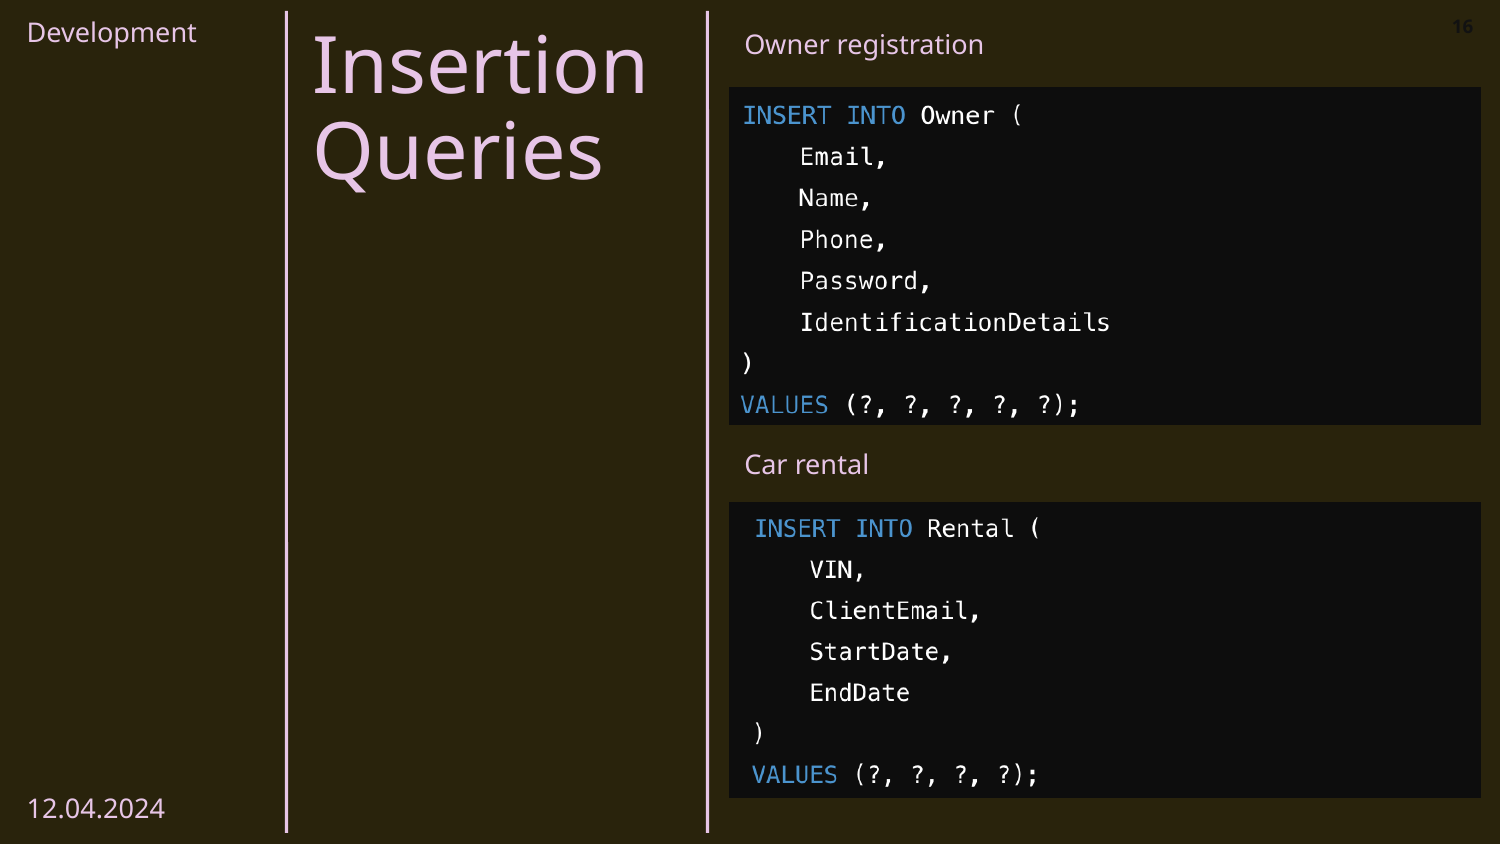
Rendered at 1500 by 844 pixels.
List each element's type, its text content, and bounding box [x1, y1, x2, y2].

picture [729, 502, 1481, 798]
list 12.04.2024 [11, 782, 264, 833]
list Owner registration [729, 18, 1088, 70]
list Car rental [729, 438, 1088, 489]
picture [729, 87, 1481, 425]
list Insertion Queries [297, 10, 696, 88]
slide_number <number> [1434, 0, 1489, 65]
list Development [11, 6, 264, 58]
